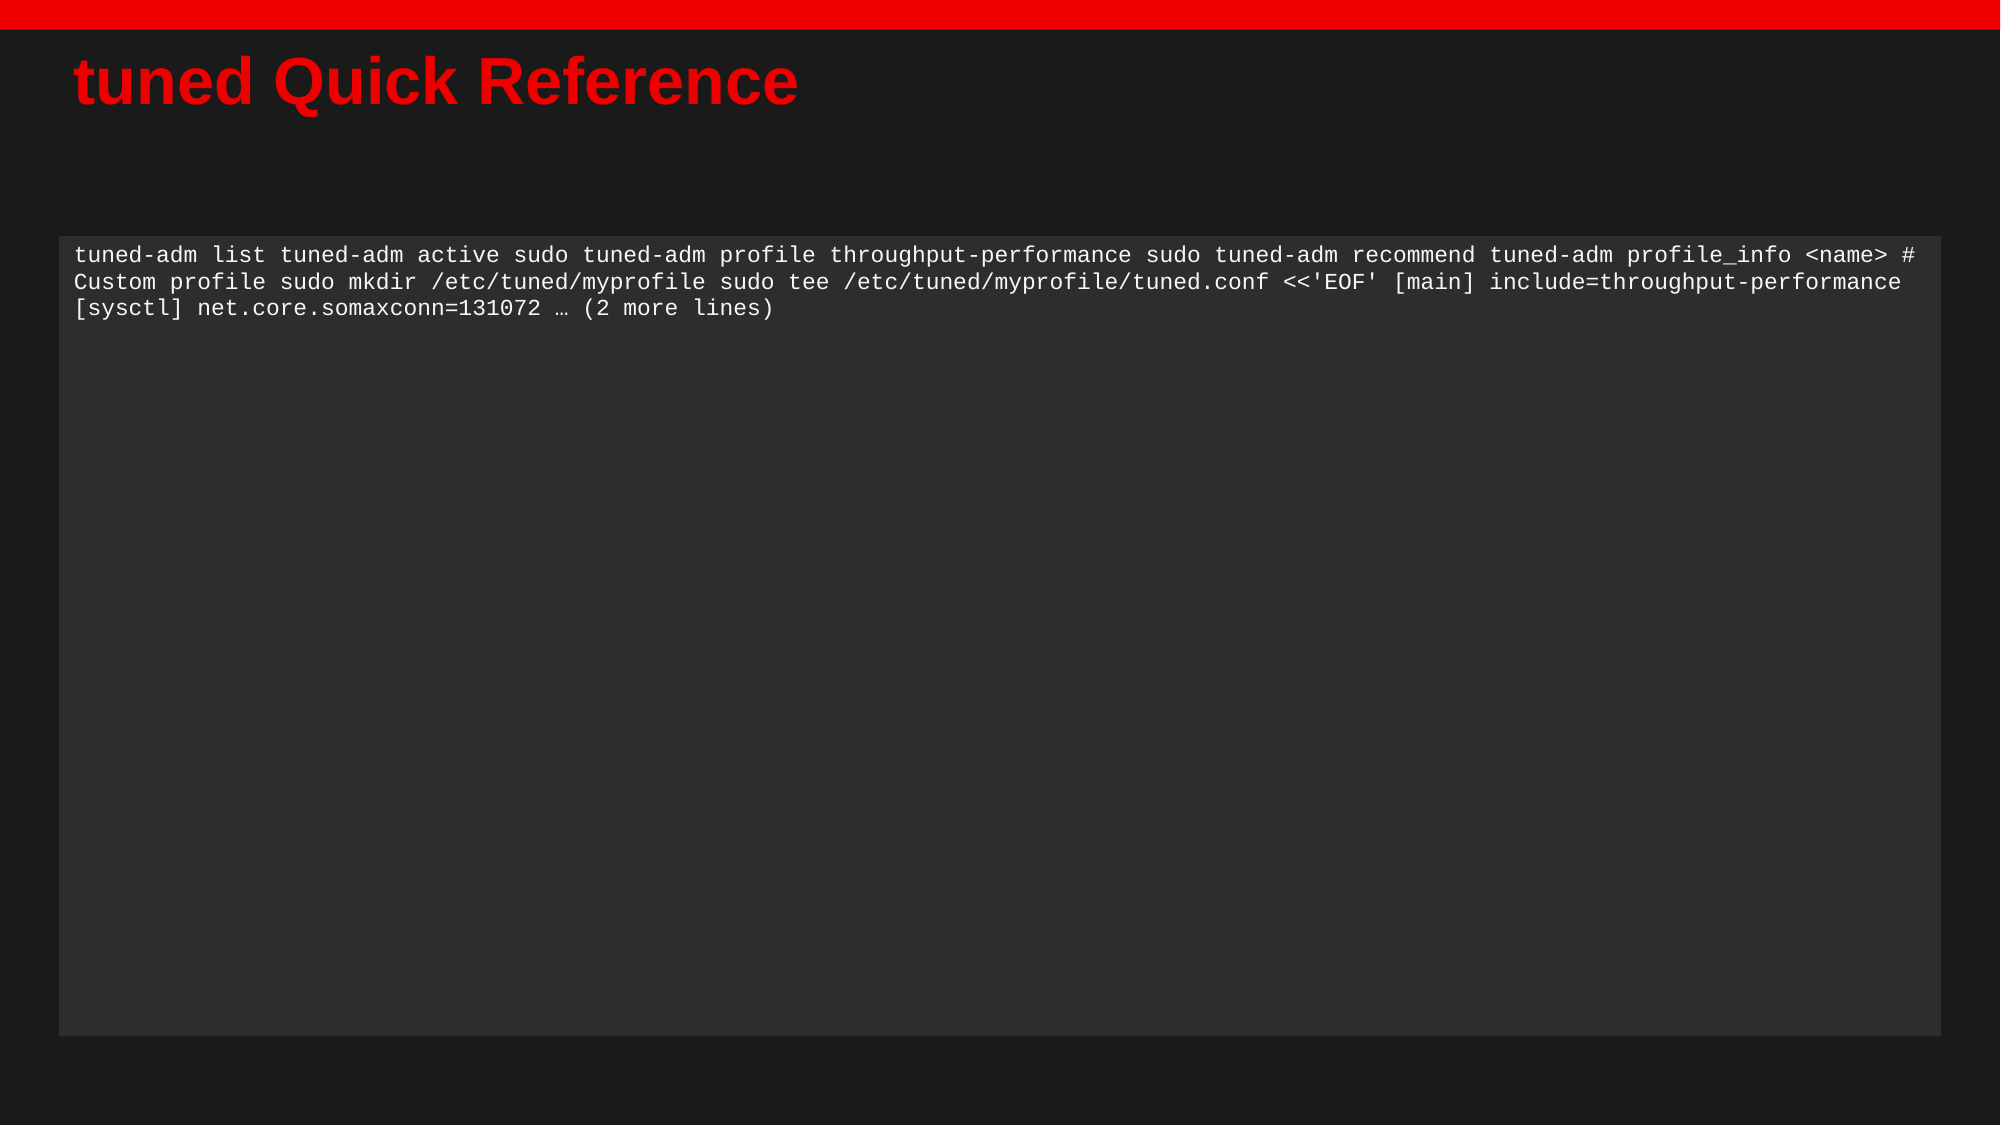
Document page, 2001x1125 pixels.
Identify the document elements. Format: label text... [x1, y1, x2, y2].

text_box tuned-adm list tuned-adm active sudo tuned-adm profile throughput-performance sudo tuned-adm recommend tuned-adm profile_info <name> # Custom profile sudo mkdir /etc/tuned/myprofile sudo tee /etc/tuned/myprofile/tuned.conf <<'EOF' [main] include=throughput-performance [sysctl] net.core.somaxconn=131072 … (2 more lines) [59, 236, 1942, 1037]
text_box [0, 0, 2001, 30]
text_box tuned Quick Reference [59, 36, 1942, 208]
